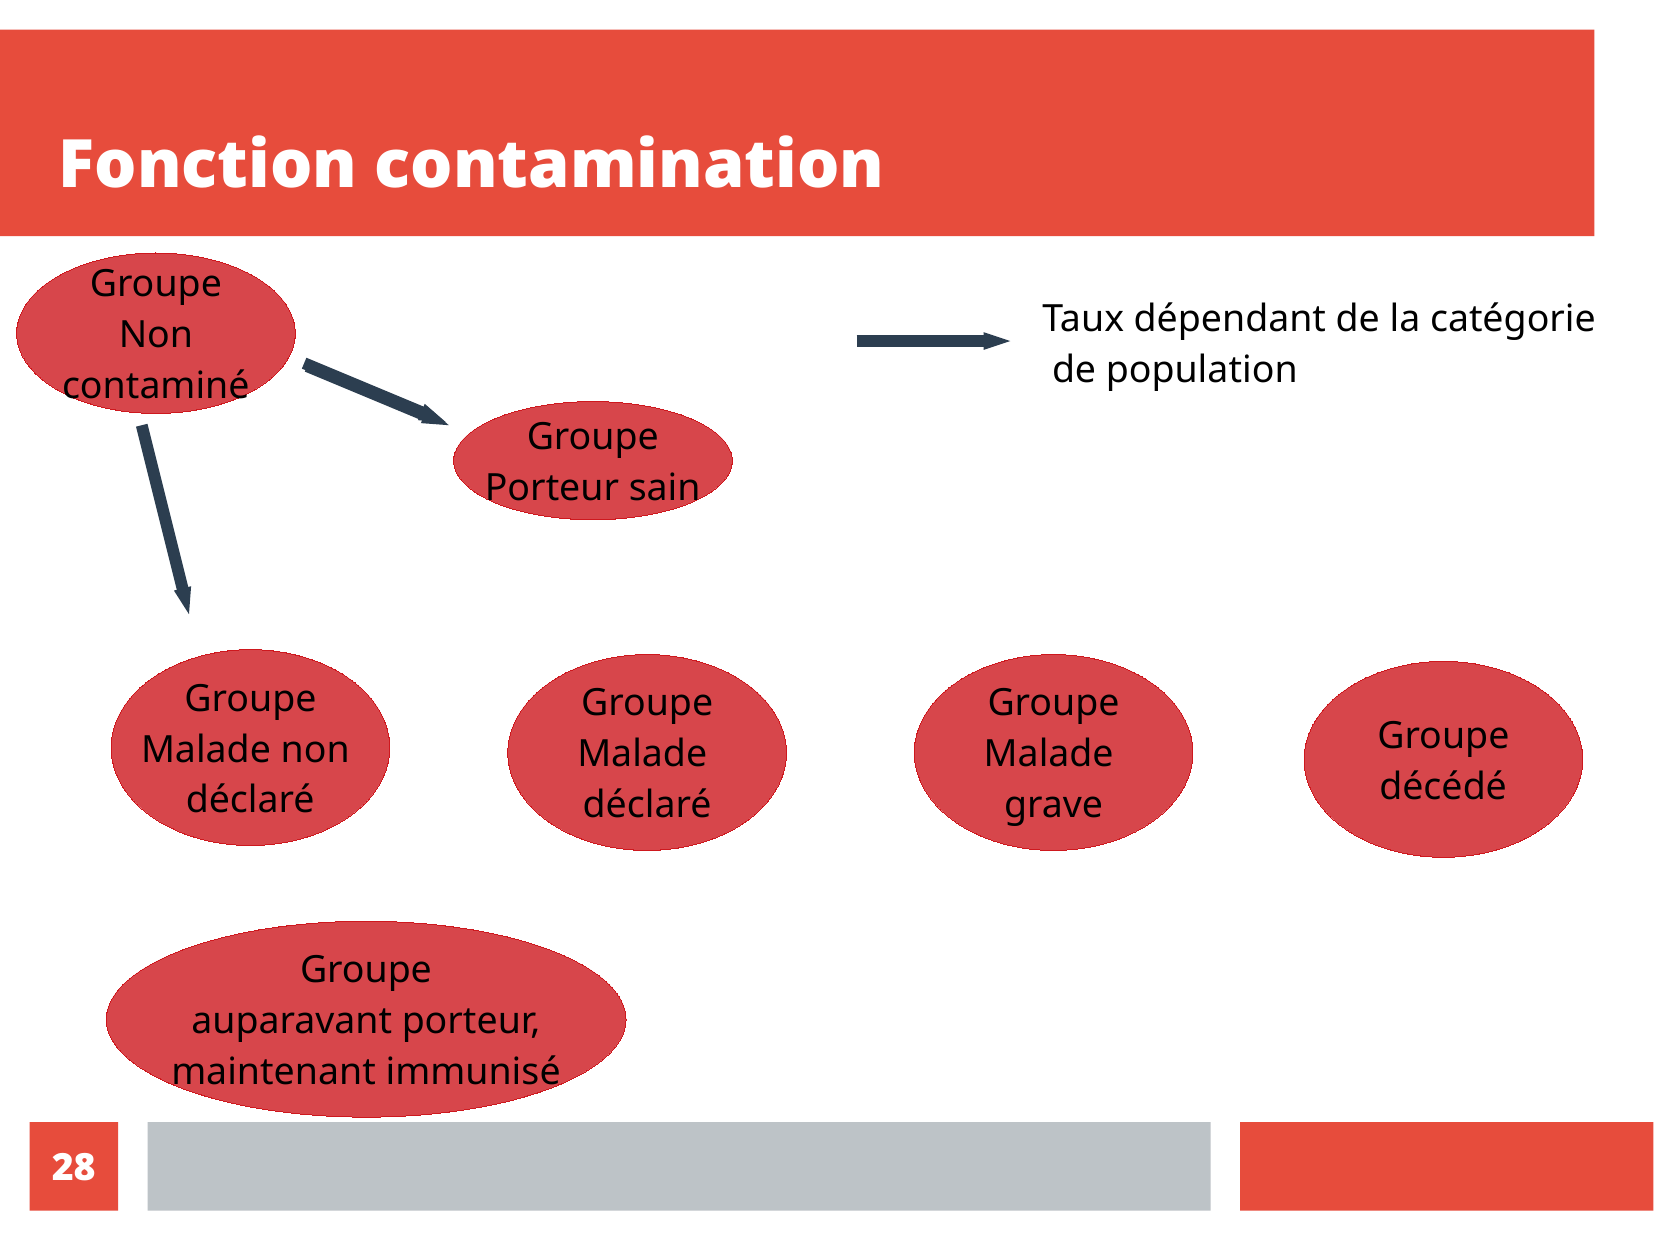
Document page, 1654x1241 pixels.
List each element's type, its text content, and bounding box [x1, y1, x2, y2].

text_box Groupe Malade déclaré [507, 654, 787, 851]
text_box Groupe Malade non déclaré [111, 649, 390, 846]
text_box Groupe auparavant porteur, maintenant immunisé [106, 921, 627, 1118]
text_box Groupe Porteur sain [453, 401, 733, 520]
text_box Taux dépendant de la catégorie de population [1027, 284, 1630, 441]
text_box Groupe Non contaminé [16, 252, 296, 414]
title Fonction contamination [59, 59, 1595, 207]
text_box Groupe décédé [1304, 661, 1583, 858]
text_box Groupe Malade grave [914, 654, 1193, 851]
